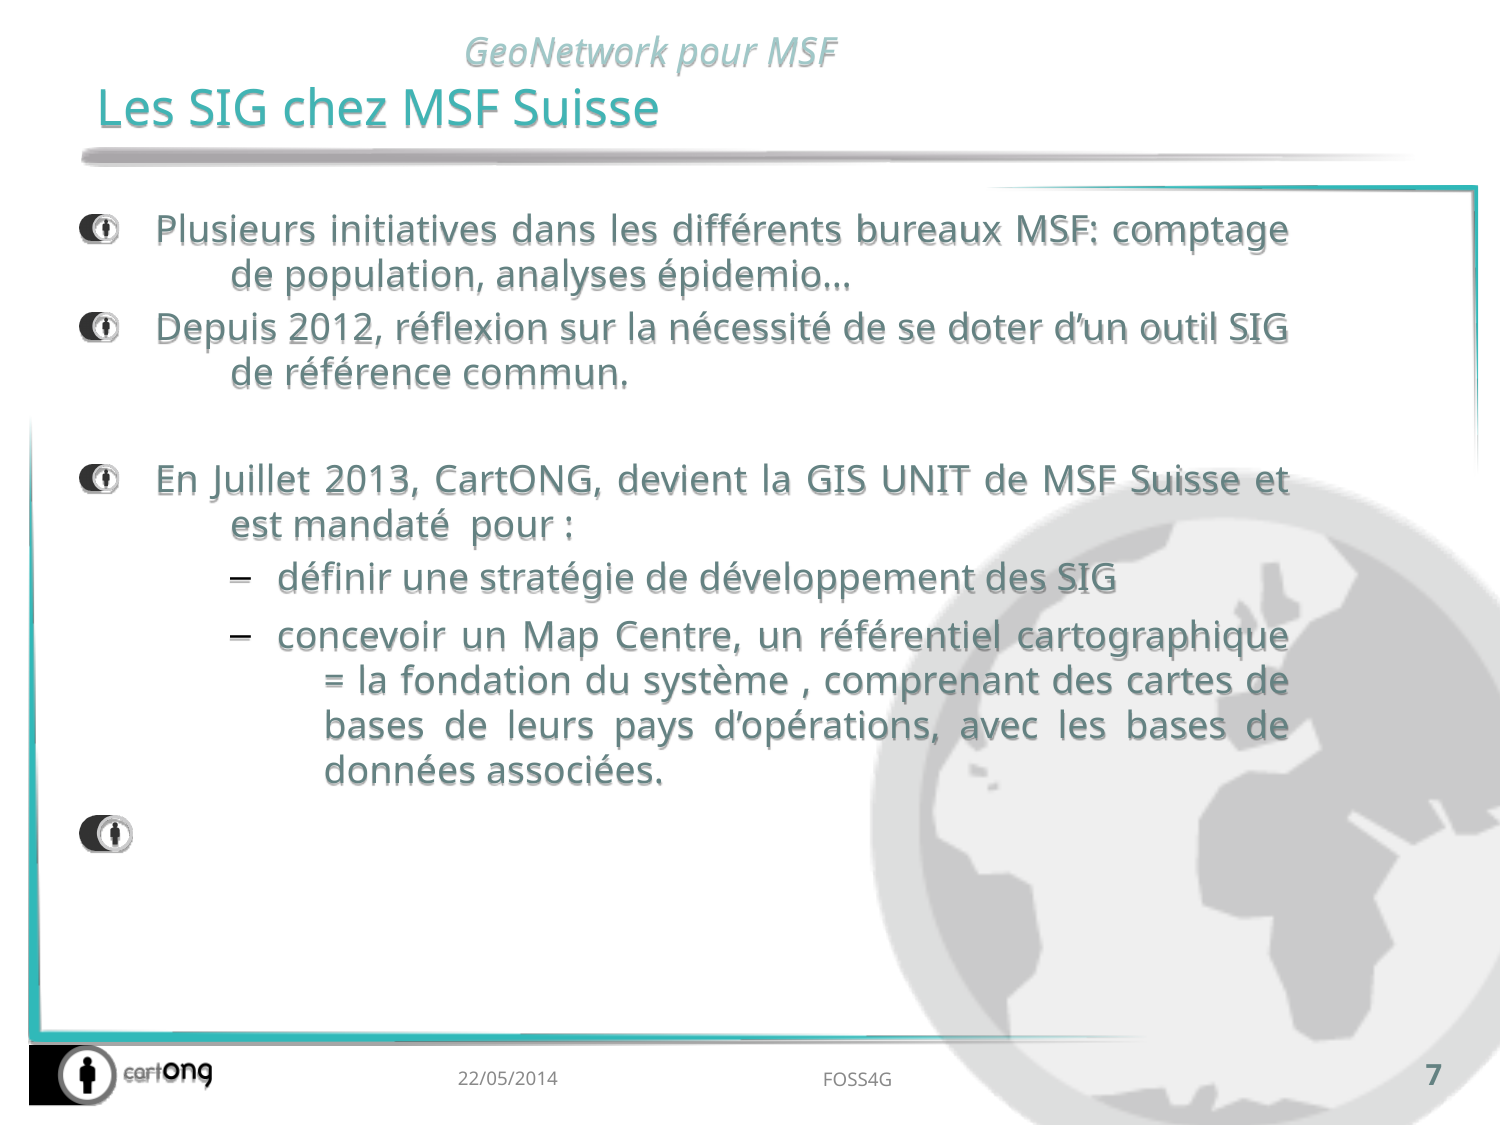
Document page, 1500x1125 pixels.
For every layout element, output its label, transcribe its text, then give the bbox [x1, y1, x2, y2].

list GeoNetwork pour MSF [448, 19, 1479, 107]
list Plusieurs initiatives dans les différents bureaux MSF: comptage de population, analyses épidemio… Depuis 2012, réflexion sur la nécessité de se doter d’un outil SIG de référence commun. En Juillet 2013, CartONG, devient la GIS UNIT de MSF Suisse et est mandaté pour : définir une stratégie de développement des SIG concevoir un Map Centre, un référentiel cartographique = la fondation du système , comprenant des cartes de bases de leurs pays d’opérations, avec les bases de données associées. [64, 197, 1306, 835]
text_box FOSS4G [620, 1048, 1096, 1109]
title Les SIG chez MSF Suisse [81, 63, 1432, 148]
text_box 7 [1387, 1046, 1481, 1107]
text_box 22/05/2014 [442, 1048, 596, 1109]
